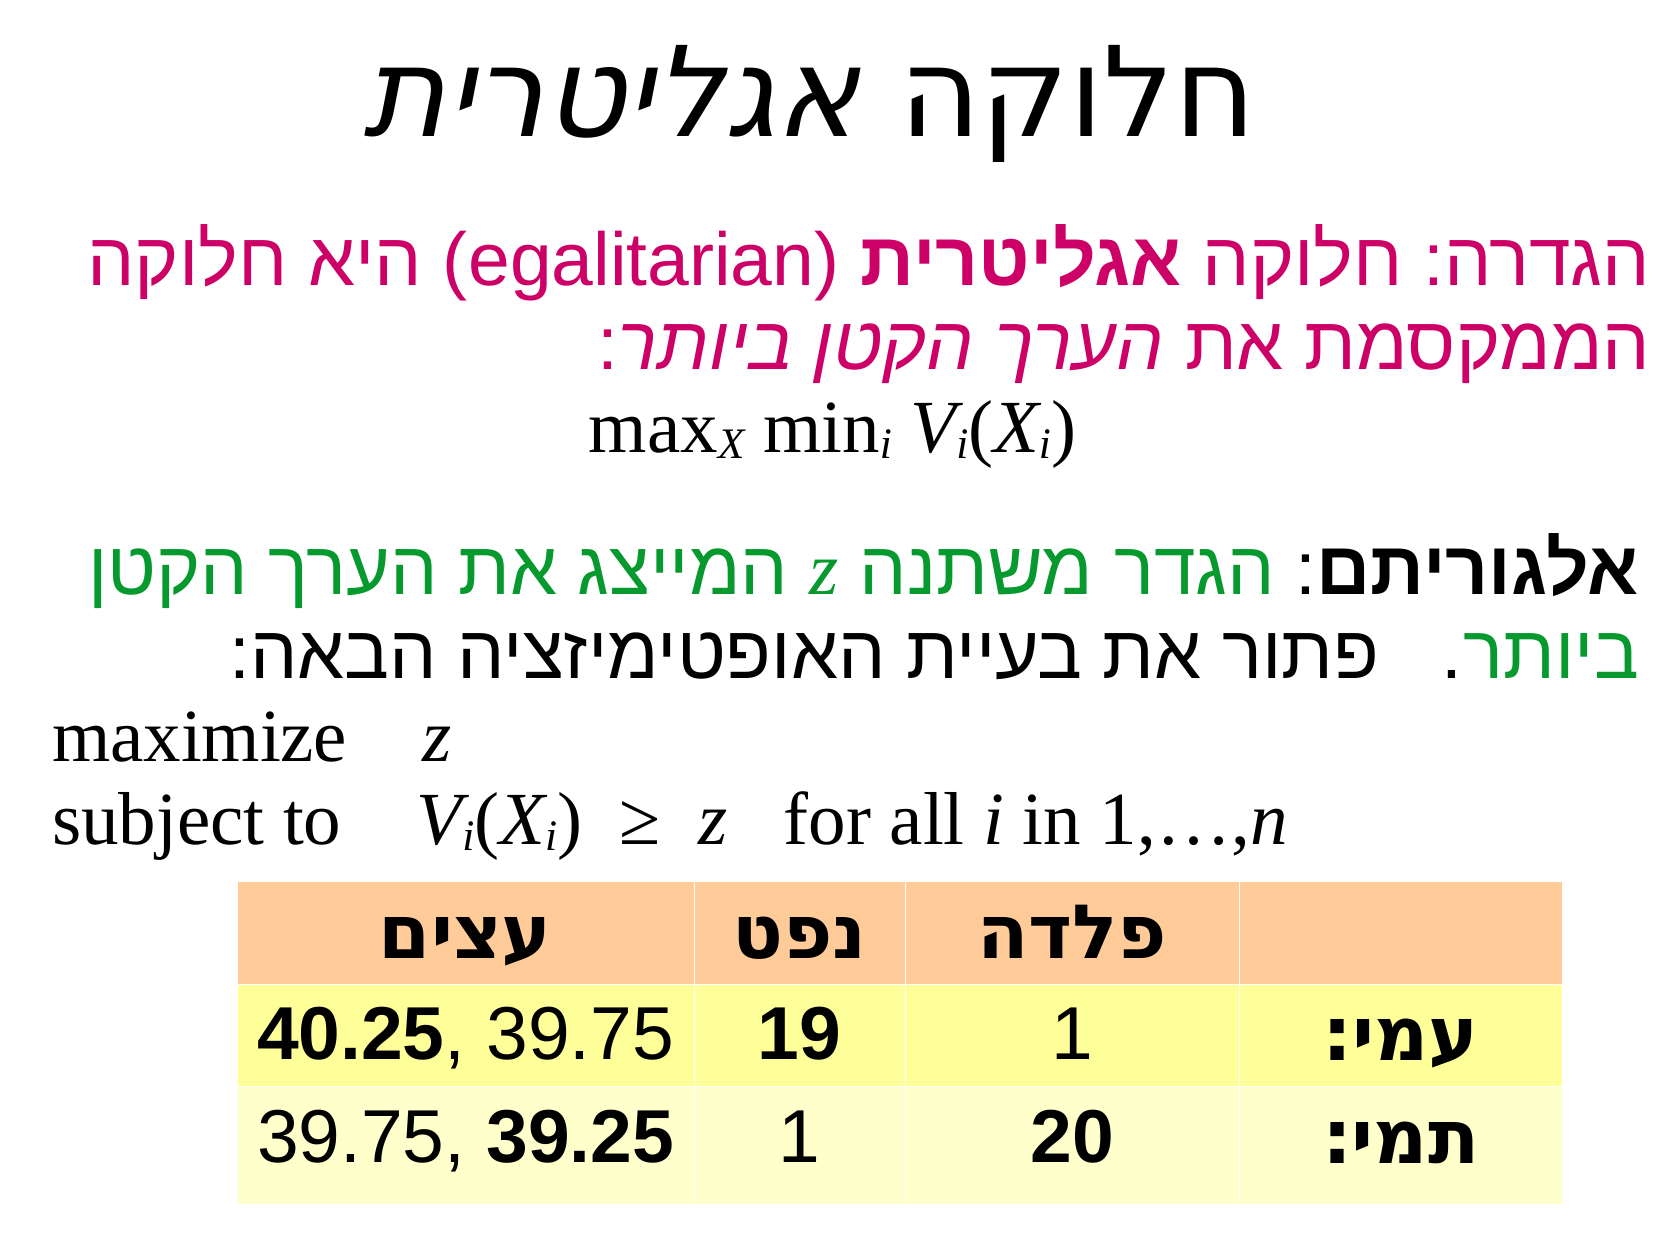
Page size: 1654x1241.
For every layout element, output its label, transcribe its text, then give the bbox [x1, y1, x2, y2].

table_header [1240, 882, 1562, 984]
table_cell 39.75, 39.25 [238, 1087, 694, 1204]
table_cell 1 [695, 1087, 905, 1204]
table_cell 1 [906, 985, 1239, 1086]
title חלוקה אגליטרית [0, 7, 1654, 166]
text_box הגדרה: חלוקה אגליטרית (egalitarian) היא חלוקה הממקסמת את הערך הקטן ביותר: maxX mini Vi(Xi) [0, 210, 1654, 519]
table_cell 40.25, 39.75 [238, 985, 694, 1086]
table_header עצים [238, 882, 694, 984]
table_header נפט [695, 882, 905, 984]
table_cell עמי: [1240, 985, 1562, 1086]
table_cell 20 [906, 1087, 1239, 1204]
table_cell תמי: [1240, 1087, 1562, 1204]
table_cell 19 [695, 985, 905, 1086]
table_header פלדה [906, 882, 1239, 984]
text_box אלגוריתם: הגדר משתנה z המייצג את הערך הקטן ביותר. פתור את בעיית האופטימיזציה הבאה: maximize z subject to Vi(Xi) ≥ z for all i in 1,…,n [0, 519, 1654, 871]
